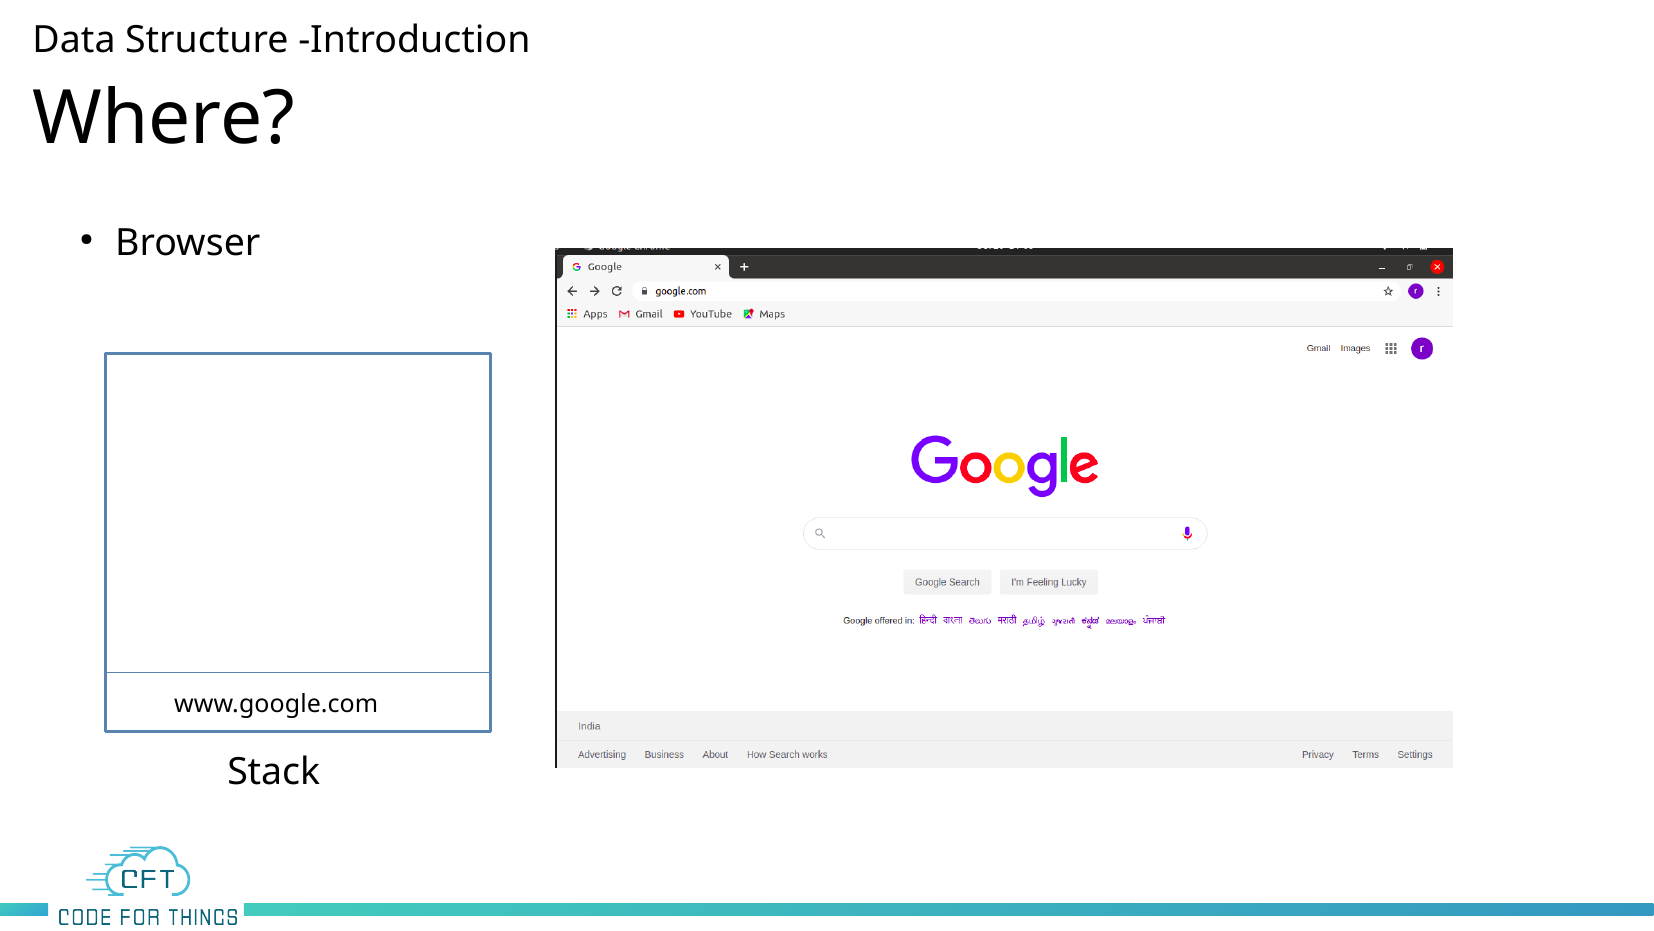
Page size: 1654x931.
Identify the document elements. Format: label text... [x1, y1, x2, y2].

text_box [105, 673, 491, 732]
text_box Browser [64, 207, 449, 267]
text_box Stack [177, 737, 367, 796]
picture [555, 248, 1453, 768]
text_box [105, 353, 491, 672]
picture [59, 846, 237, 925]
text_box www.google.com [159, 678, 408, 723]
title Data Structure -Introduction Where? [32, 12, 1184, 166]
